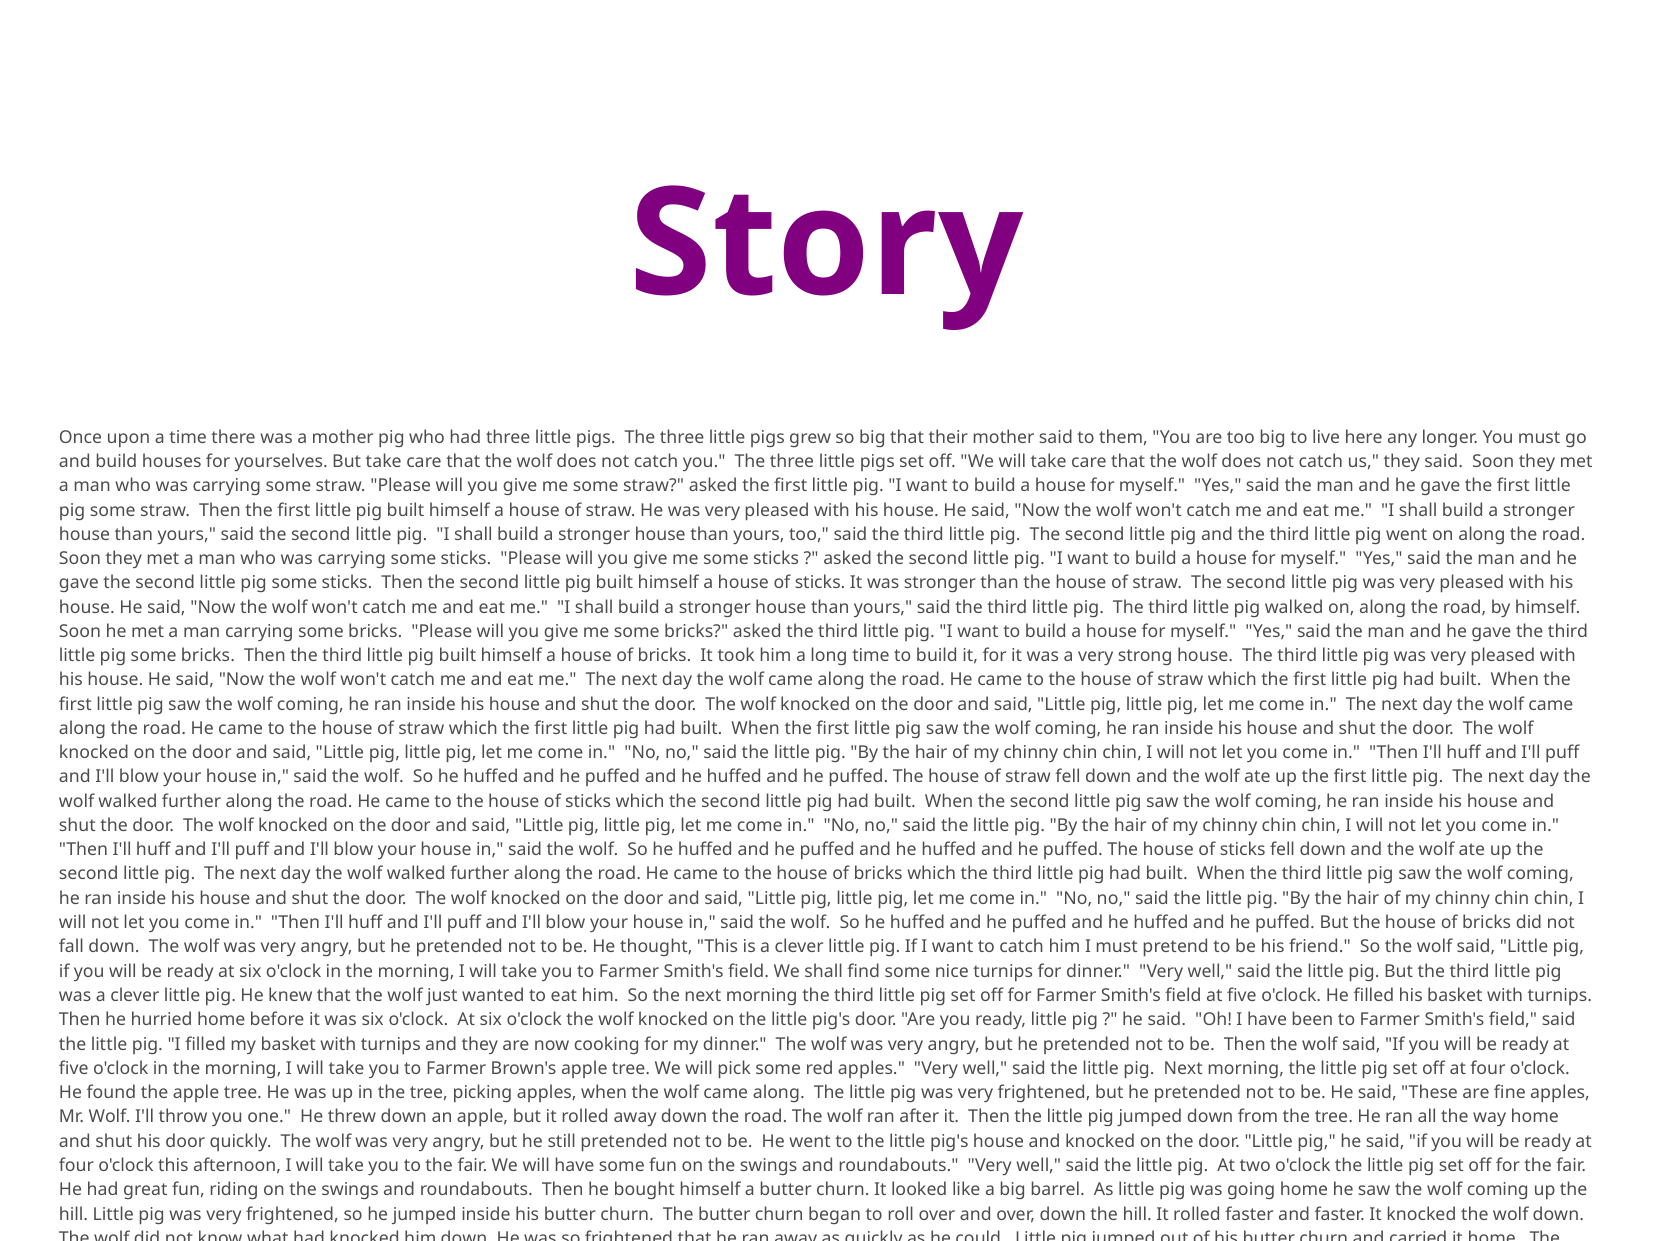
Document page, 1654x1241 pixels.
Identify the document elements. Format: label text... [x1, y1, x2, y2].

title Story [59, 66, 1595, 407]
list Once upon a time there was a mother pig who had three little pigs. The three little pigs grew so big that their mother said to them, "You are too big to live here any longer. You must go and build houses for yourselves. But take care that the wolf does not catch you." The three little pigs set off. "We will take care that the wolf does not catch us," they said. Soon they met a man who was carrying some straw. "Please will you give me some straw?" asked the first little pig. "I want to build a house for myself." "Yes," said the man and he gave the first little pig some straw. Then the first little pig built himself a house of straw. He was very pleased with his house. He said, "Now the wolf won't catch me and eat me." "I shall build a stronger house than yours," said the second little pig. "I shall build a stronger house than yours, too," said the third little pig. The second little pig and the third little pig went on along the road. Soon they met a man who was carrying some sticks. "Please will you give me some sticks ?" asked the second little pig. "I want to build a house for myself." "Yes," said the man and he gave the second little pig some sticks. Then the second little pig built himself a house of sticks. It was stronger than the house of straw. The second little pig was very pleased with his house. He said, "Now the wolf won't catch me and eat me." "I shall build a stronger house than yours," said the third little pig. The third little pig walked on, along the road, by himself. Soon he met a man carrying some bricks. "Please will you give me some bricks?" asked the third little pig. "I want to build a house for myself." "Yes," said the man and he gave the third little pig some bricks. Then the third little pig built himself a house of bricks. It took him a long time to build it, for it was a very strong house. The third little pig was very pleased with his house. He said, "Now the wolf won't catch me and eat me." The next day the wolf came along the road. He came to the house of straw which the first little pig had built. When the first little pig saw the wolf coming, he ran inside his house and shut the door. The wolf knocked on the door and said, "Little pig, little pig, let me come in." The next day the wolf came along the road. He came to the house of straw which the first little pig had built. When the first little pig saw the wolf coming, he ran inside his house and shut the door. The wolf knocked on the door and said, "Little pig, little pig, let me come in." "No, no," said the little pig. "By the hair of my chinny chin chin, I will not let you come in." "Then I'll huff and I'll puff and I'll blow your house in," said the wolf. So he huffed and he puffed and he huffed and he puffed. The house of straw fell down and the wolf ate up the first little pig. The next day the wolf walked further along the road. He came to the house of sticks which the second little pig had built. When the second little pig saw the wolf coming, he ran inside his house and shut the door. The wolf knocked on the door and said, "Little pig, little pig, let me come in." "No, no," said the little pig. "By the hair of my chinny chin chin, I will not let you come in." "Then I'll huff and I'll puff and I'll blow your house in," said the wolf. So he huffed and he puffed and he huffed and he puffed. The house of sticks fell down and the wolf ate up the second little pig. The next day the wolf walked further along the road. He came to the house of bricks which the third little pig had built. When the third little pig saw the wolf coming, he ran inside his house and shut the door. The wolf knocked on the door and said, "Little pig, little pig, let me come in." "No, no," said the little pig. "By the hair of my chinny chin chin, I will not let you come in." "Then I'll huff and I'll puff and I'll blow your house in," said the wolf. So he huffed and he puffed and he huffed and he puffed. But the house of bricks did not fall down. The wolf was very angry, but he pretended not to be. He thought, "This is a clever little pig. If I want to catch him I must pretend to be his friend." So the wolf said, "Little pig, if you will be ready at six o'clock in the morning, I will take you to Farmer Smith's field. We shall find some nice turnips for dinner." "Very well," said the little pig. But the third little pig was a clever little pig. He knew that the wolf just wanted to eat him. So the next morning the third little pig set off for Farmer Smith's field at five o'clock. He filled his basket with turnips. Then he hurried home before it was six o'clock. At six o'clock the wolf knocked on the little pig's door. "Are you ready, little pig ?" he said. "Oh! I have been to Farmer Smith's field," said the little pig. "I filled my basket with turnips and they are now cooking for my dinner." The wolf was very angry, but he pretended not to be. Then the wolf said, "If you will be ready at five o'clock in the morning, I will take you to Farmer Brown's apple tree. We will pick some red apples." "Very well," said the little pig. Next morning, the little pig set off at four o'clock. He found the apple tree. He was up in the tree, picking apples, when the wolf came along. The little pig was very frightened, but he pretended not to be. He said, "These are fine apples, Mr. Wolf. I'll throw you one." He threw down an apple, but it rolled away down the road. The wolf ran after it. Then the little pig jumped down from the tree. He ran all the way home and shut his door quickly. The wolf was very angry, but he still pretended not to be. He went to the little pig's house and knocked on the door. "Little pig," he said, "if you will be ready at four o'clock this afternoon, I will take you to the fair. We will have some fun on the swings and roundabouts." "Very well," said the little pig. At two o'clock the little pig set off for the fair. He had great fun, riding on the swings and roundabouts. Then he bought himself a butter churn. It looked like a big barrel. As little pig was going home he saw the wolf coming up the hill. Little pig was very frightened, so he jumped inside his butter churn. The butter churn began to roll over and over, down the hill. It rolled faster and faster. It knocked the wolf down. The wolf did not know what had knocked him down. He was so frightened that he ran away as quickly as he could. Little pig jumped out of his butter churn and carried it home. The next day the wolf came and knocked on the little pig's door. He said, "Little pig, I did not go to the fair yesterday. A great, big thing came rolling down the hill and knocked me over." "Ha-ha!" said the little pig. "That was me, inside my butter churn!" When the wolf heard this he was very, very, very angry indeed. He said, "Little pig, I am going to eat you up. I am going to climb down your chimney to get you." The little pig was very frightened, but he said nothing. He put a big pot of water on the fire, to boil. The wolf climbed on the roof. Then he began to come down the chimney. The little pig took off the lid from the pot. Into the pot fell the wolf, with a big splash. And that was the end of the wolf. The third little pig was too clever for him. (http://www-math.uni-paderborn.de/~odenbach/pigs/pigs.html) [59, 424, 1595, 1182]
